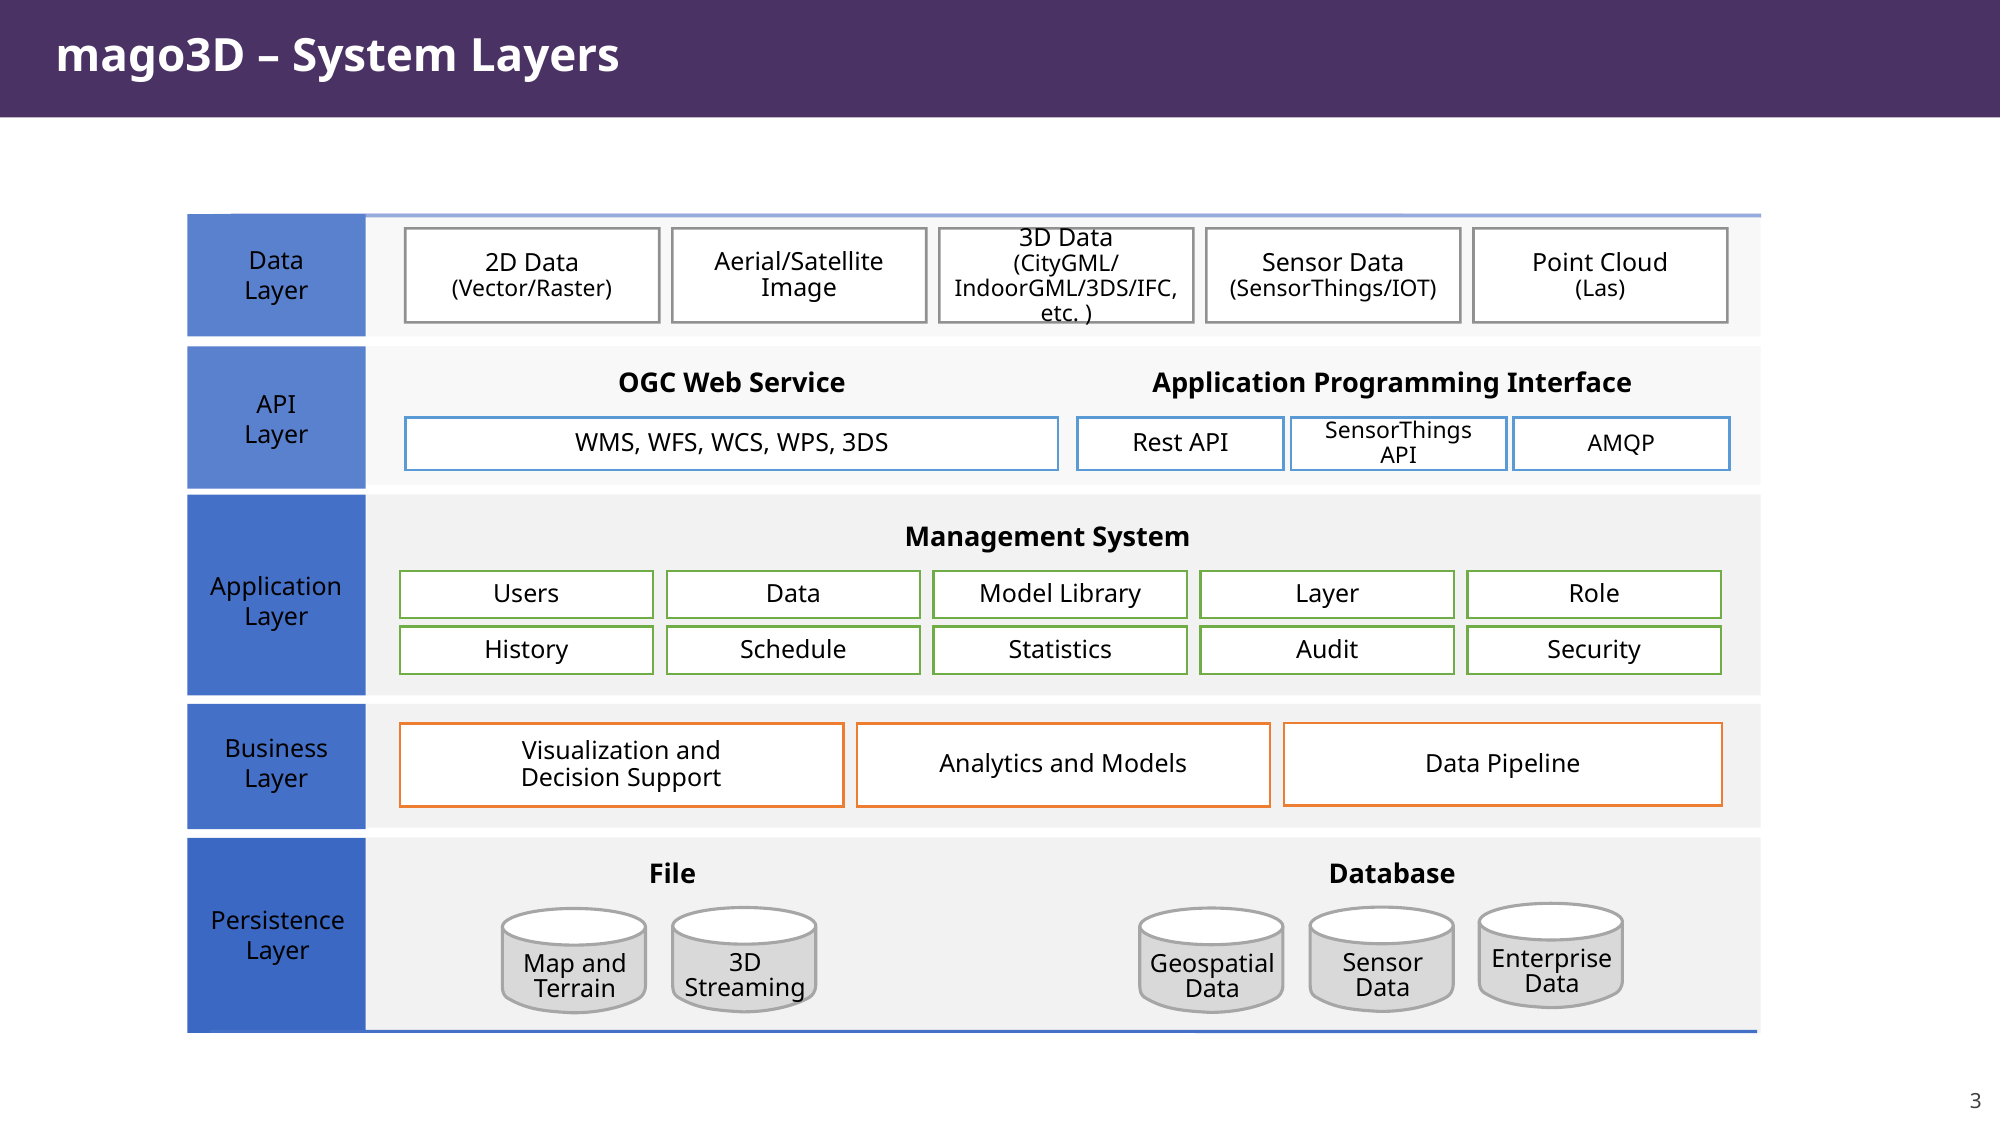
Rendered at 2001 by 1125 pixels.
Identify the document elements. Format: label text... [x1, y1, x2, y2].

slide_number <숫자> [1546, 1062, 1997, 1123]
text_box Enterprise Data [1480, 941, 1624, 1004]
text_box Analytics and Models [856, 723, 1271, 807]
text_box Data Pipeline [1284, 723, 1722, 806]
text_box Management System [731, 515, 1364, 561]
text_box Application Programming Interface [1076, 361, 1709, 406]
text_box WMS, WFS, WCS, WPS, 3DS [405, 417, 1058, 471]
text_box mago3D – System Layers [40, 18, 1947, 89]
text_box Audit [1200, 626, 1454, 674]
text_box Aerial/Satellite Image [672, 228, 927, 323]
text_box File [405, 852, 940, 897]
text_box Map and Terrain [503, 946, 647, 1009]
text_box 2D Data (Vector/Raster) [405, 228, 660, 323]
text_box Data Layer [244, 244, 309, 305]
text_box [187, 837, 1761, 1033]
text_box Geospatial Data [1141, 946, 1284, 1009]
text_box API Layer [244, 388, 309, 449]
text_box Role [1467, 570, 1721, 619]
text_box History [399, 626, 654, 674]
text_box Users [399, 570, 654, 619]
text_box Statistics [933, 626, 1188, 674]
text_box 3D Streaming [673, 945, 817, 1008]
text_box Layer [1200, 570, 1454, 619]
text_box Sensor Data [1311, 945, 1455, 1008]
text_box Security [1467, 626, 1721, 674]
text_box Data [666, 570, 921, 619]
text_box Rest API [1077, 417, 1284, 471]
text_box [187, 214, 1761, 337]
text_box [187, 703, 1761, 830]
text_box Visualization and Decision Support [399, 723, 844, 807]
text_box [187, 494, 1761, 696]
text_box OGC Web Service [405, 361, 1058, 406]
text_box Model Library [933, 570, 1188, 619]
text_box [187, 346, 1761, 489]
text_box Business Layer [224, 732, 329, 793]
text_box Database [1076, 852, 1709, 897]
text_box SensorThings API [1290, 417, 1507, 471]
text_box Application Layer [210, 570, 343, 631]
text_box Schedule [666, 626, 921, 674]
text_box 3D Data (CityGML/IndoorGML/3DS/IFC, etc. ) [939, 228, 1194, 323]
text_box Persistence Layer [210, 904, 346, 965]
text_box Point Cloud (Las) [1473, 228, 1728, 323]
text_box Sensor Data (SensorThings/IOT) [1206, 228, 1461, 323]
text_box AMQP [1513, 417, 1730, 471]
